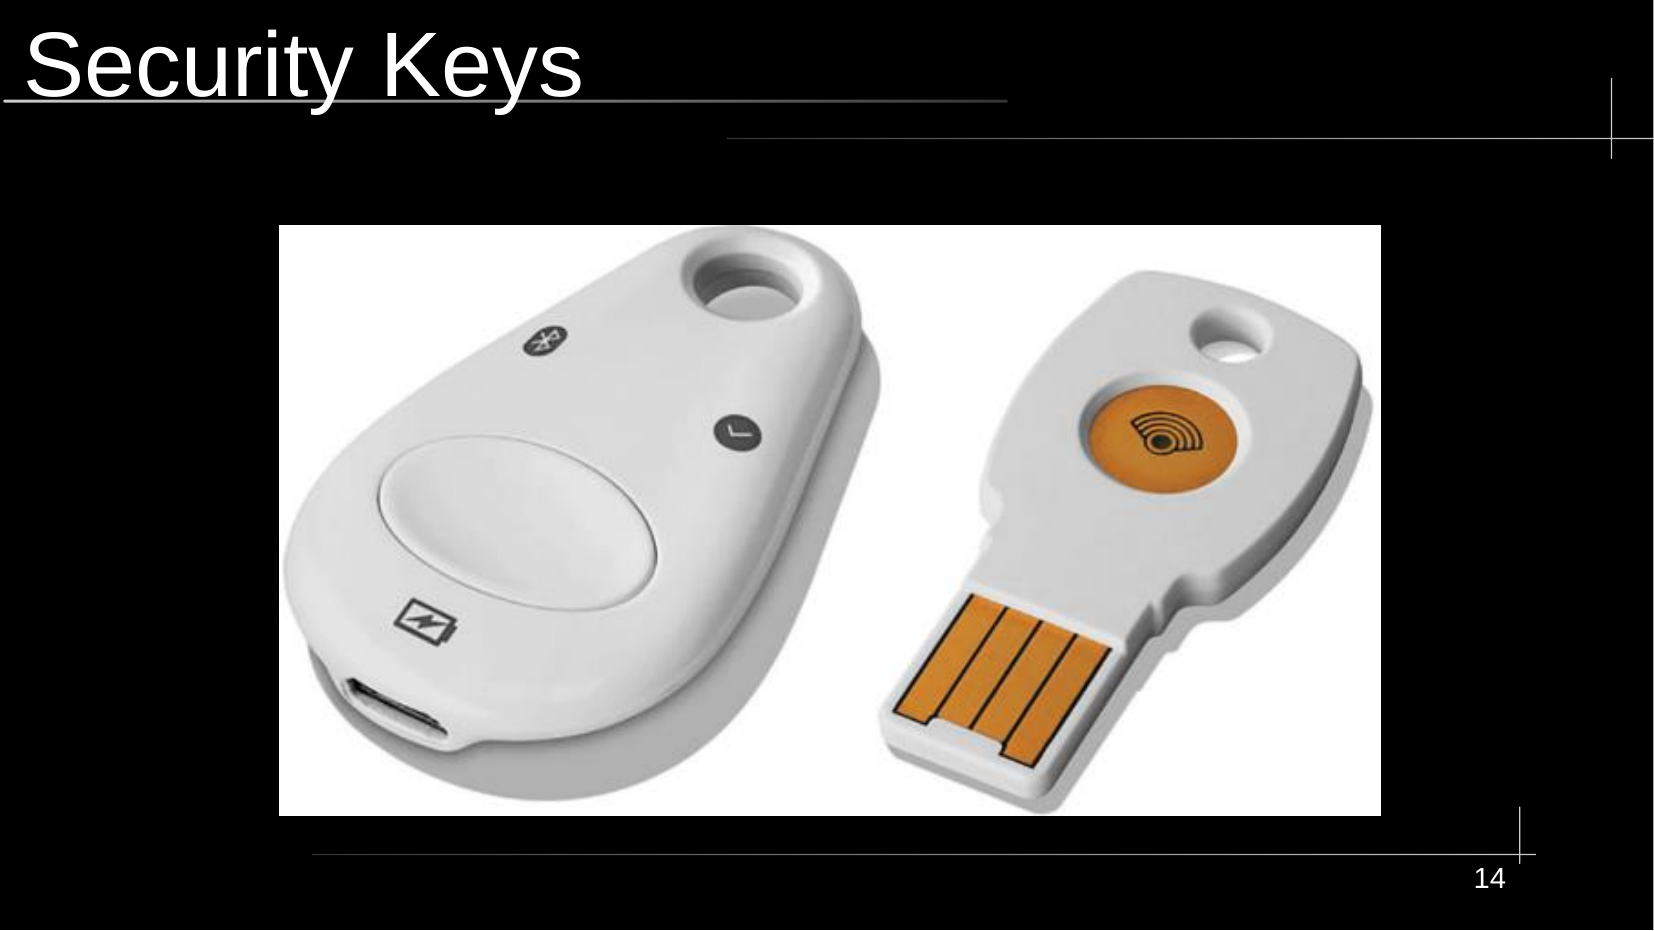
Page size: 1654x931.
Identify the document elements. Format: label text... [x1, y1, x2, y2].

title Security Keys [23, 11, 1589, 119]
picture [279, 225, 1381, 816]
